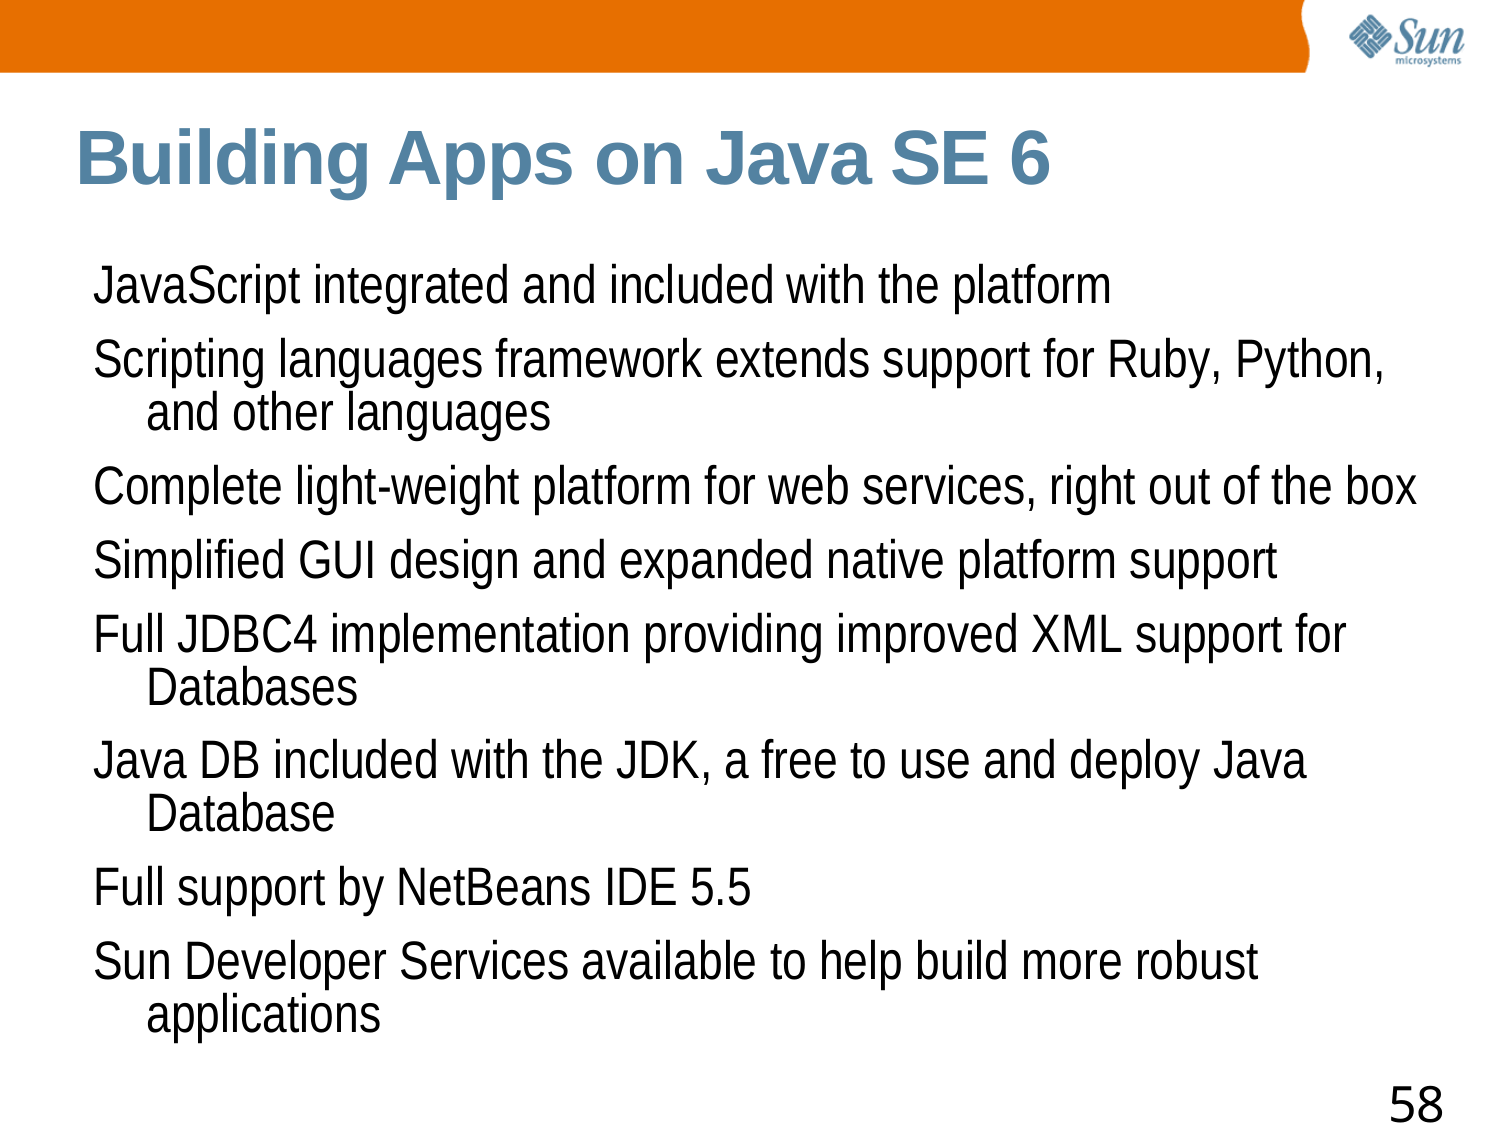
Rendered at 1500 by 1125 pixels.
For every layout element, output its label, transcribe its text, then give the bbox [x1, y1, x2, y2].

picture [0, 0, 1500, 75]
list JavaScript integrated and included with the platform Scripting languages framework extends support for Ruby, Python, and other languages Complete light-weight platform for web services, right out of the box Simplified GUI design and expanded native platform support Full JDBC4 implementation providing improved XML support for Databases Java DB included with the JDK, a free to use and deploy Java Database Full support by NetBeans IDE 5.5 Sun Developer Services available to help build more robust applications [75, 261, 1428, 1098]
title Building Apps on Java SE 6 [75, 122, 1437, 227]
